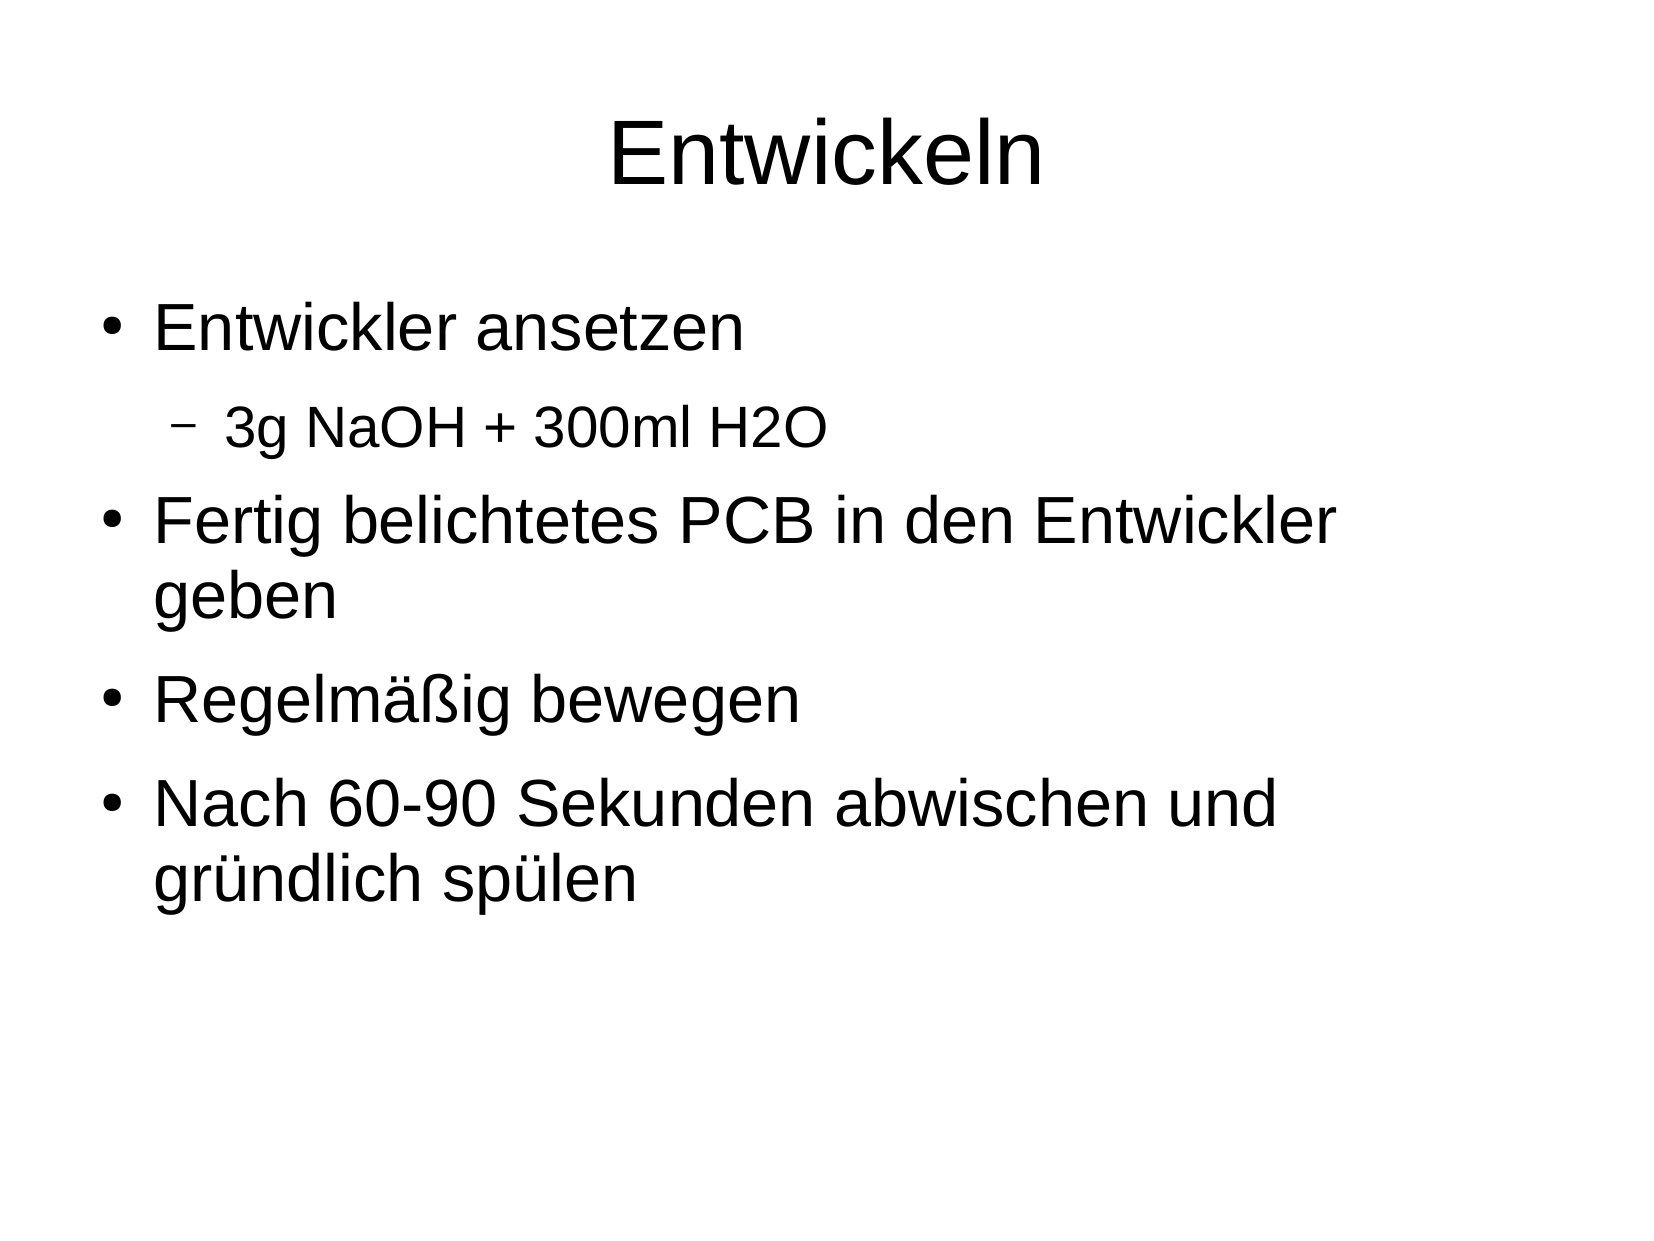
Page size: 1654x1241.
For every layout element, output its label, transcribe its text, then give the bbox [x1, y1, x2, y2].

title Entwickeln [82, 49, 1571, 257]
list Entwickler ansetzen 3g NaOH + 300ml H2O Fertig belichtetes PCB in den Entwickler geben Regelmäßig bewegen Nach 60-90 Sekunden abwischen und gründlich spülen [82, 290, 1538, 1010]
